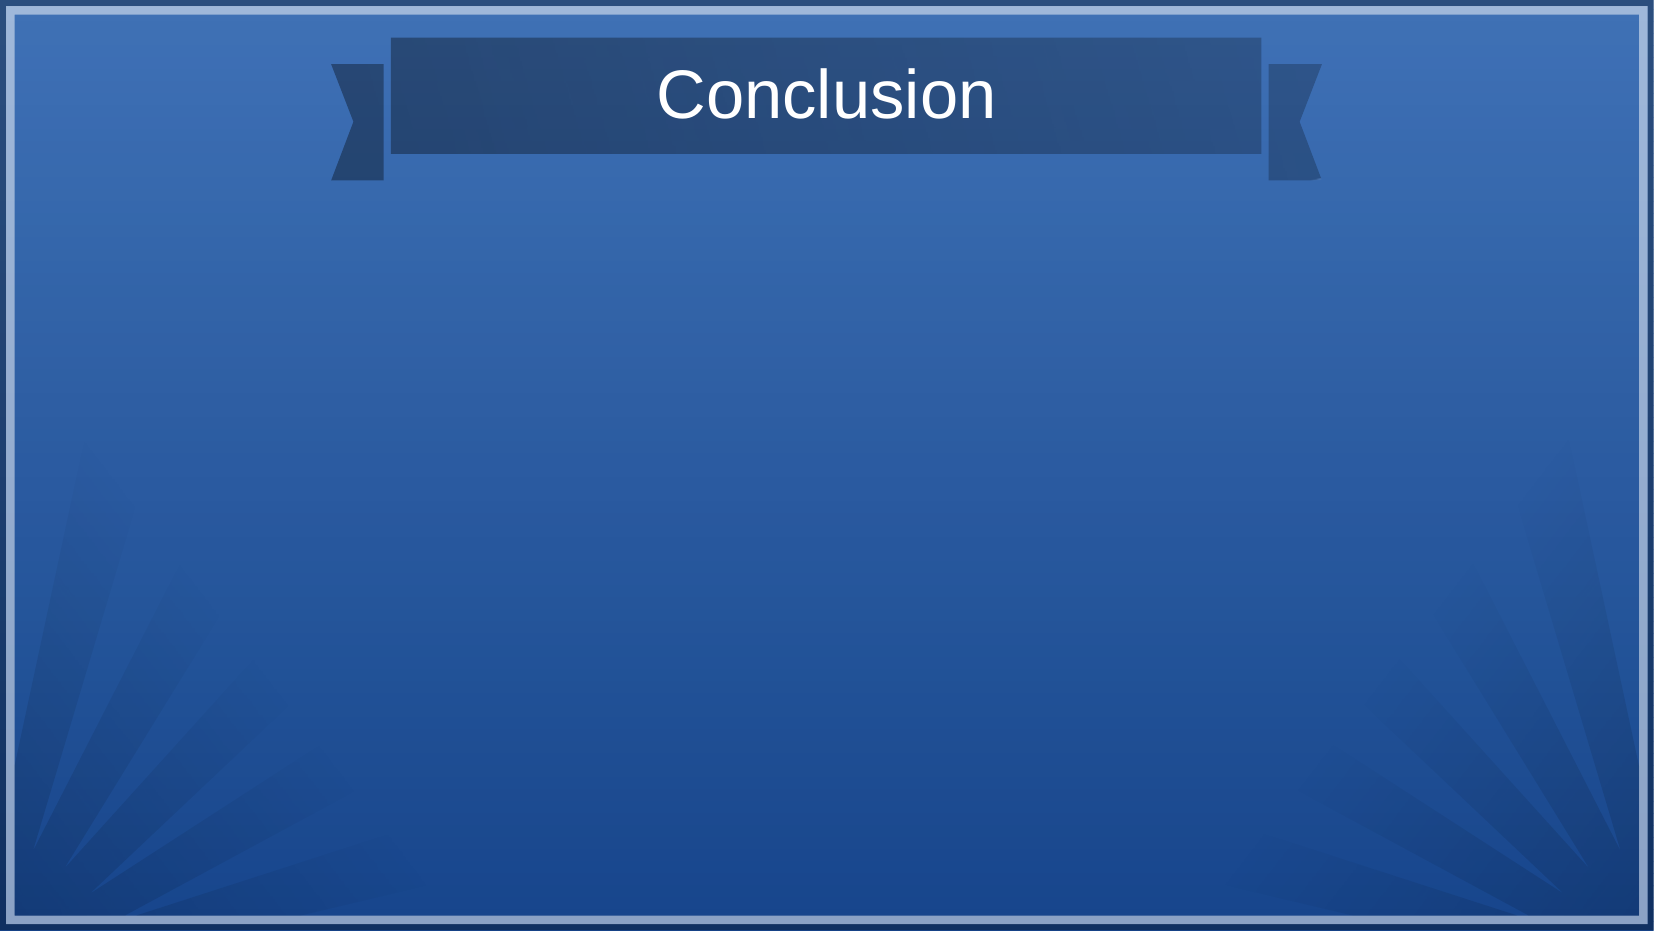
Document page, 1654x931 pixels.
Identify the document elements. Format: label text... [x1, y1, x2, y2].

title Conclusion [389, 35, 1264, 154]
